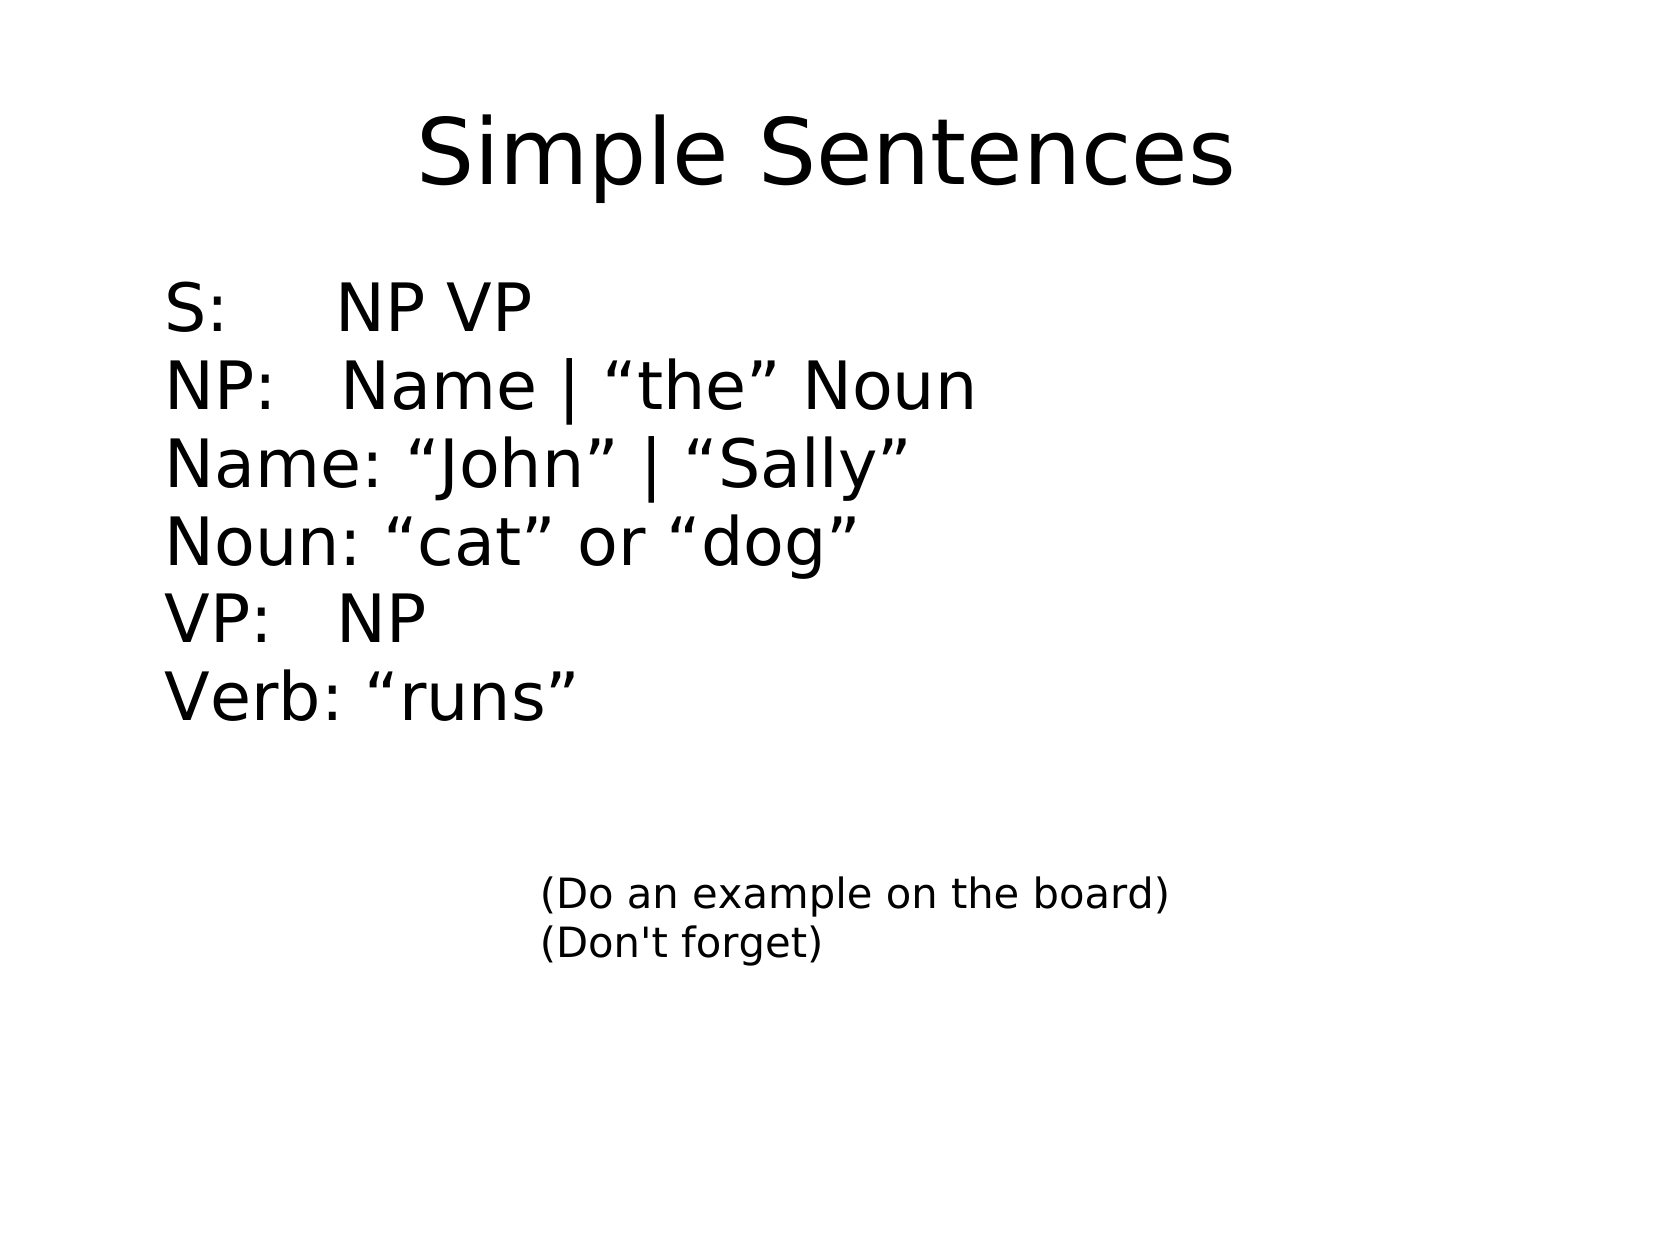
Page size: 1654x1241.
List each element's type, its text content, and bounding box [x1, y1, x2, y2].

text_box S: NP VP NP: Name | “the” Noun Name: “John” | “Sally” Noun: “cat” or “dog” VP: NP Verb: “runs” [150, 262, 1463, 744]
text_box (Do an example on the board) (Don't forget) [525, 862, 1276, 975]
title Simple Sentences [82, 49, 1571, 257]
